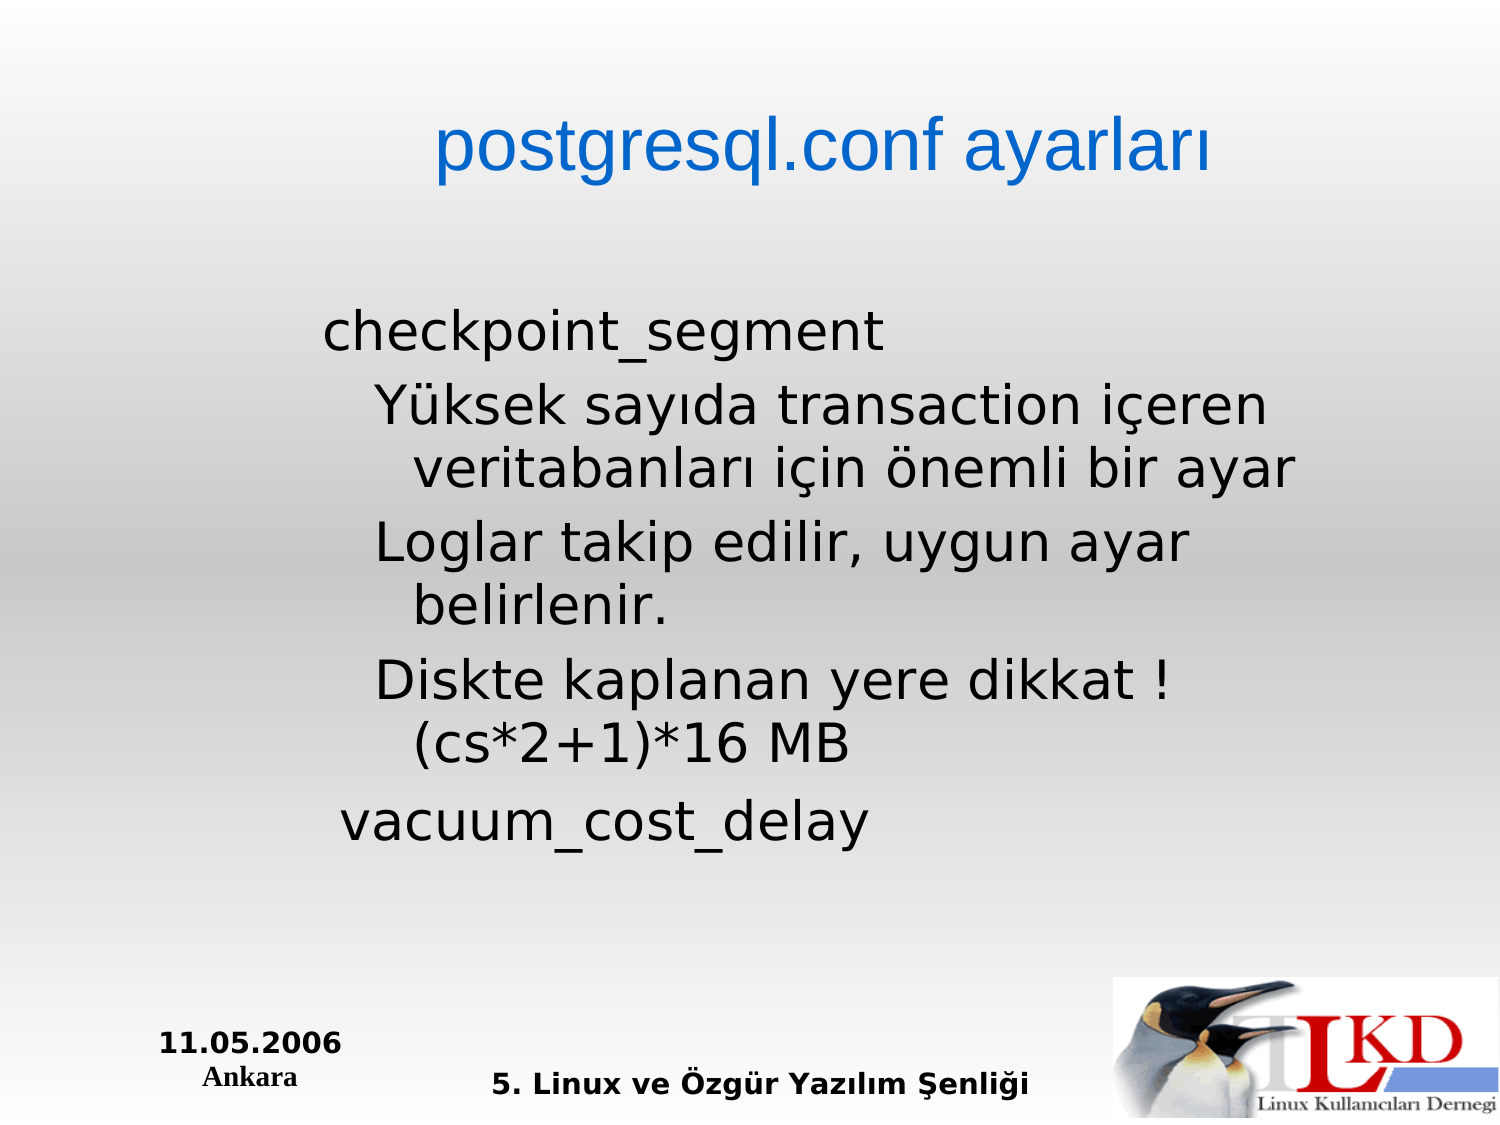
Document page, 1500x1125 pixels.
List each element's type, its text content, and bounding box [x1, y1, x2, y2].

list checkpoint_segment Yüksek sayıda transaction içeren veritabanları için önemli bir ayar Loglar takip edilir, uygun ayar belirlenir. Diskte kaplanan yere dikkat ! (cs*2+1)*16 MB vacuum_cost_delay [224, 299, 1425, 975]
title postgresql.conf ayarları [224, 49, 1425, 238]
picture [1113, 977, 1499, 1118]
